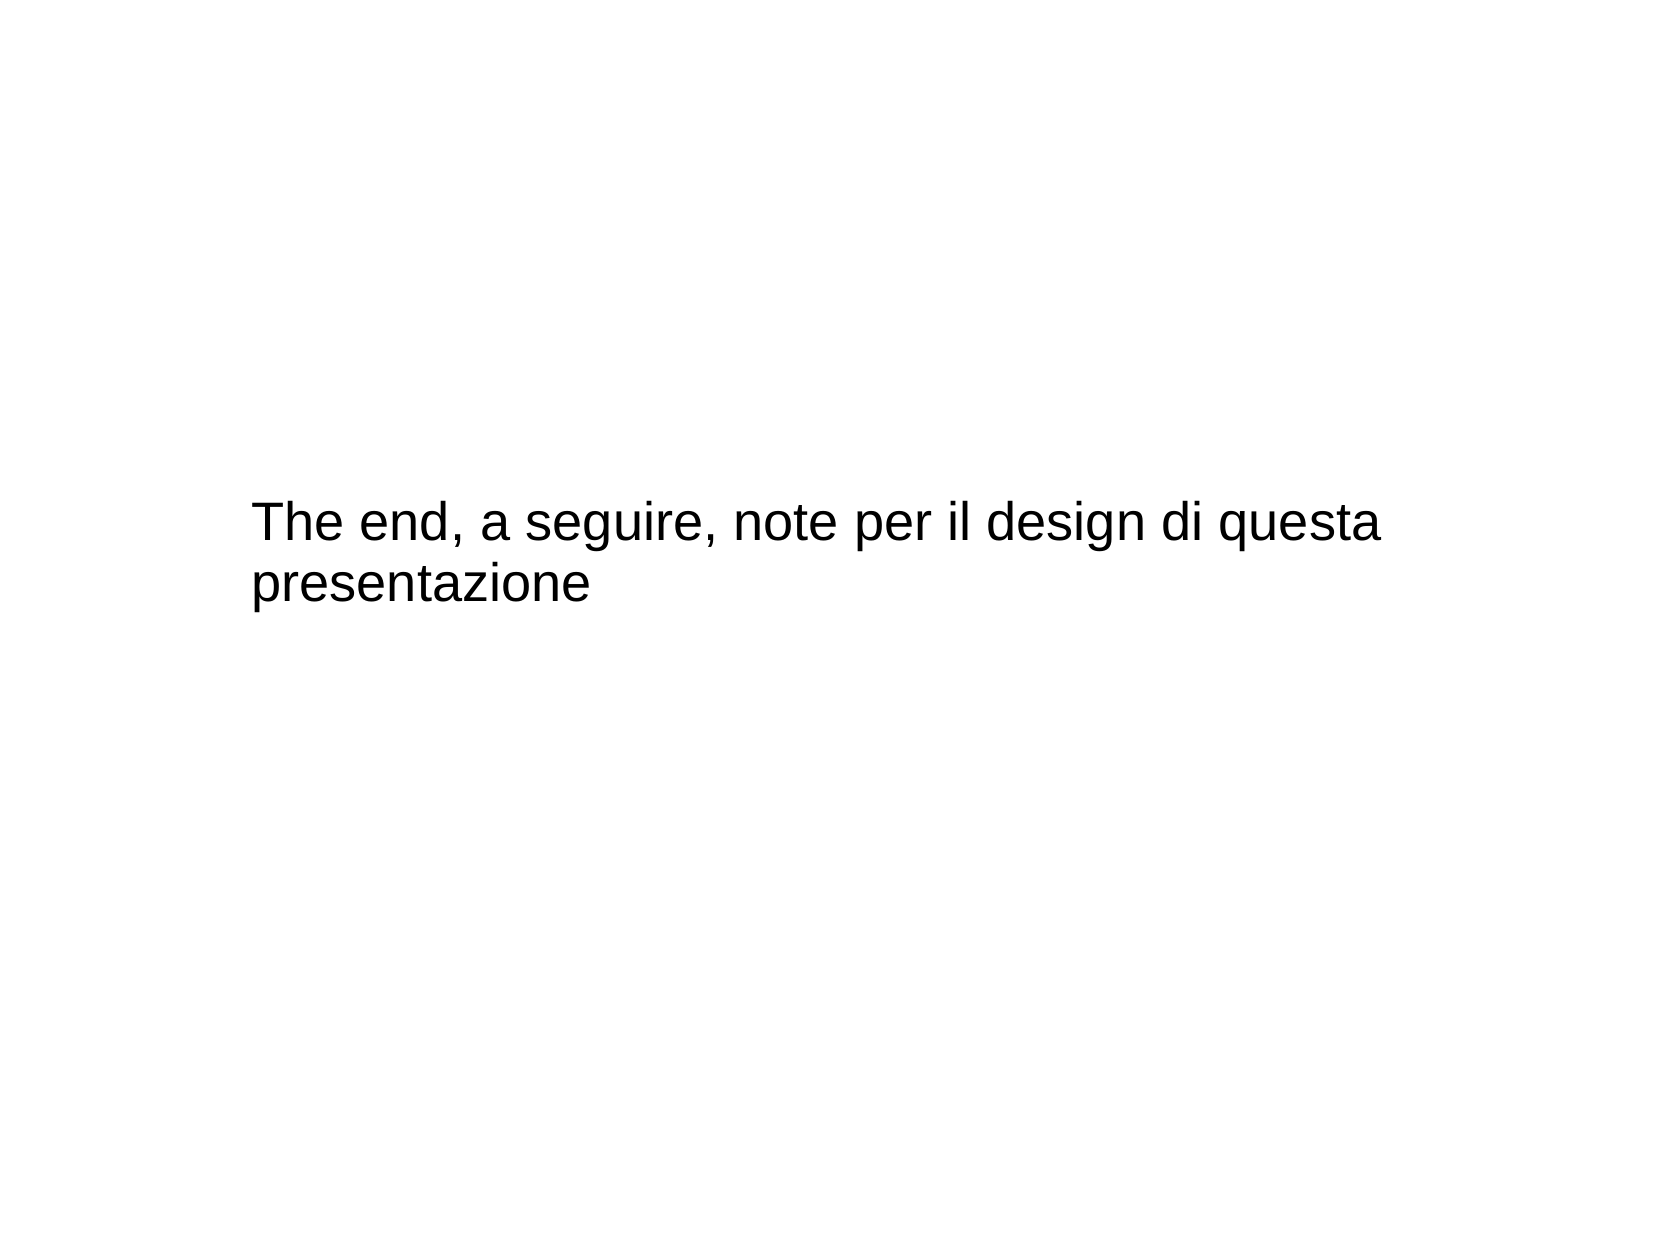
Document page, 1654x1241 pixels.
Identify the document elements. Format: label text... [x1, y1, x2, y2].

text_box The end, a seguire, note per il design di questa presentazione [236, 484, 1453, 621]
